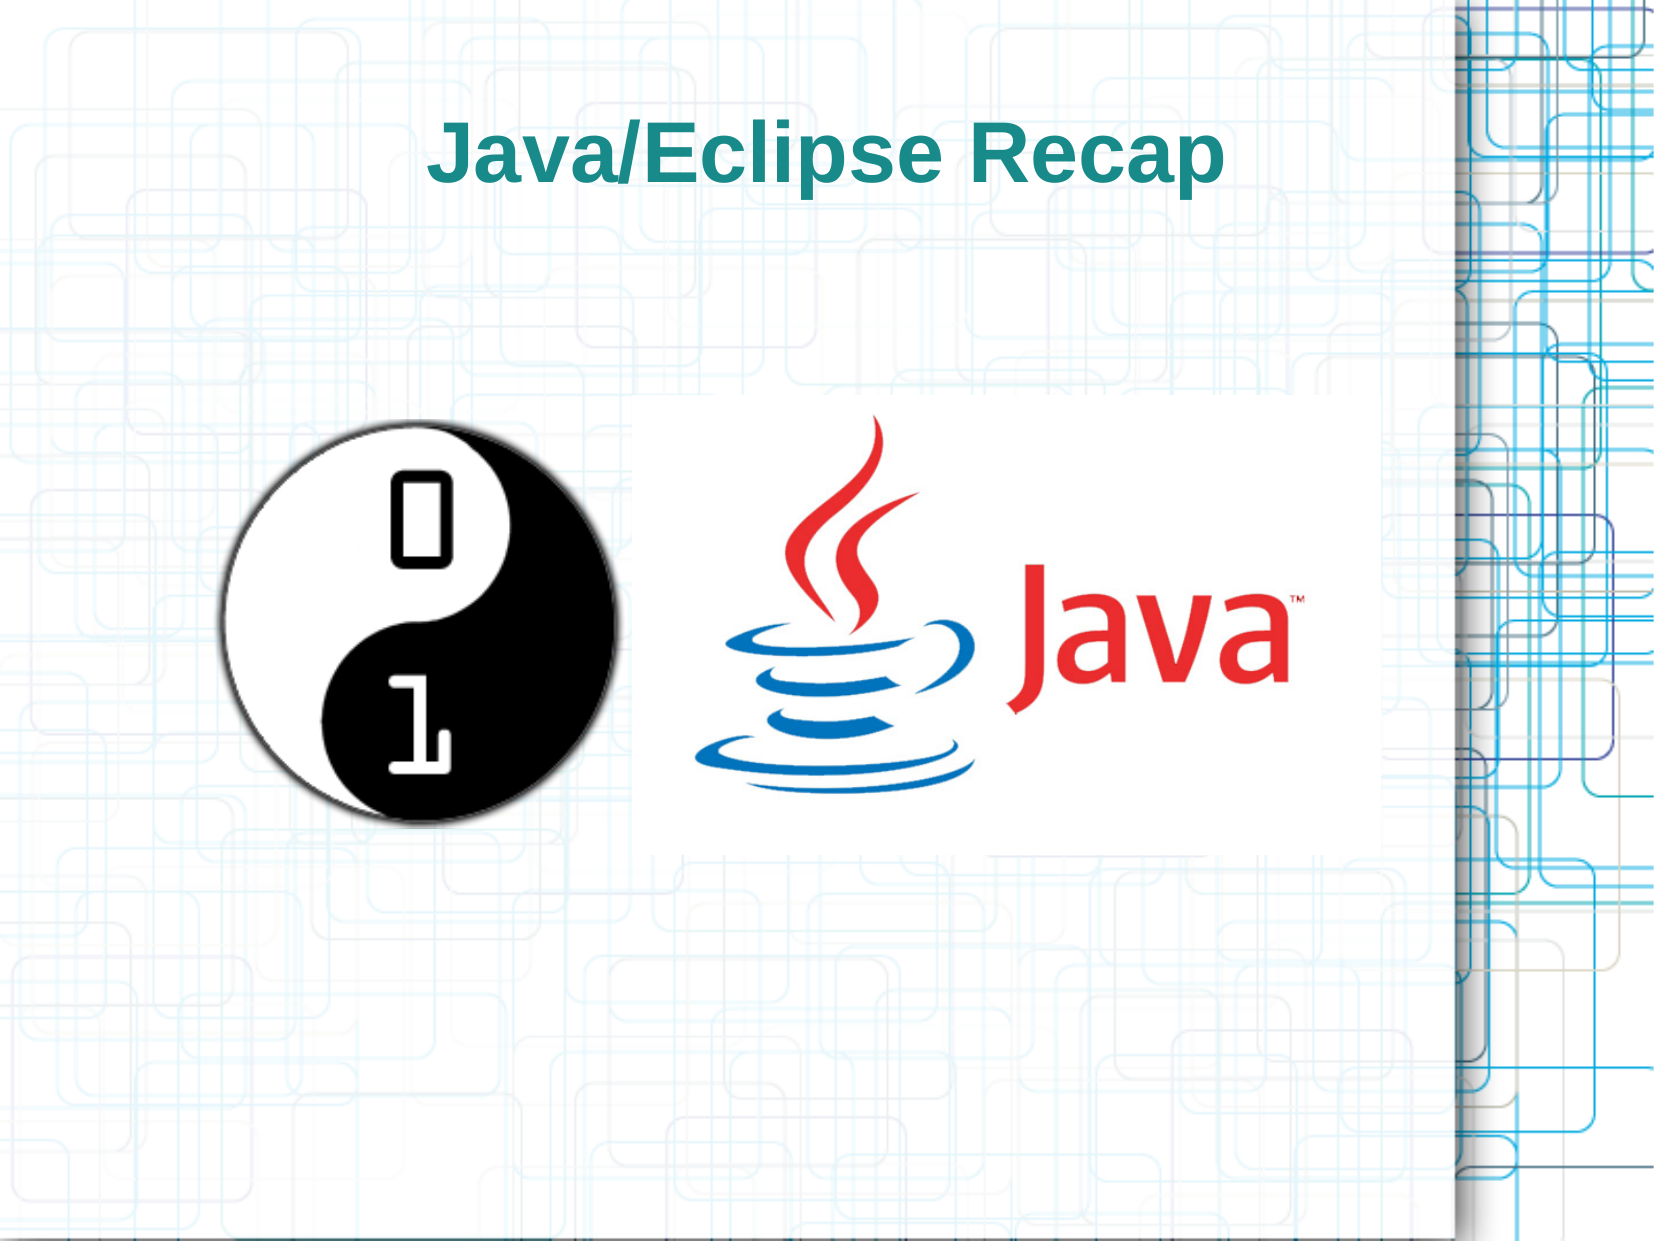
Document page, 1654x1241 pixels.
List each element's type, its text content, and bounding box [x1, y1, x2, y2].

title Java/Eclipse Recap [82, 49, 1571, 257]
picture [0, 0, 1654, 1241]
